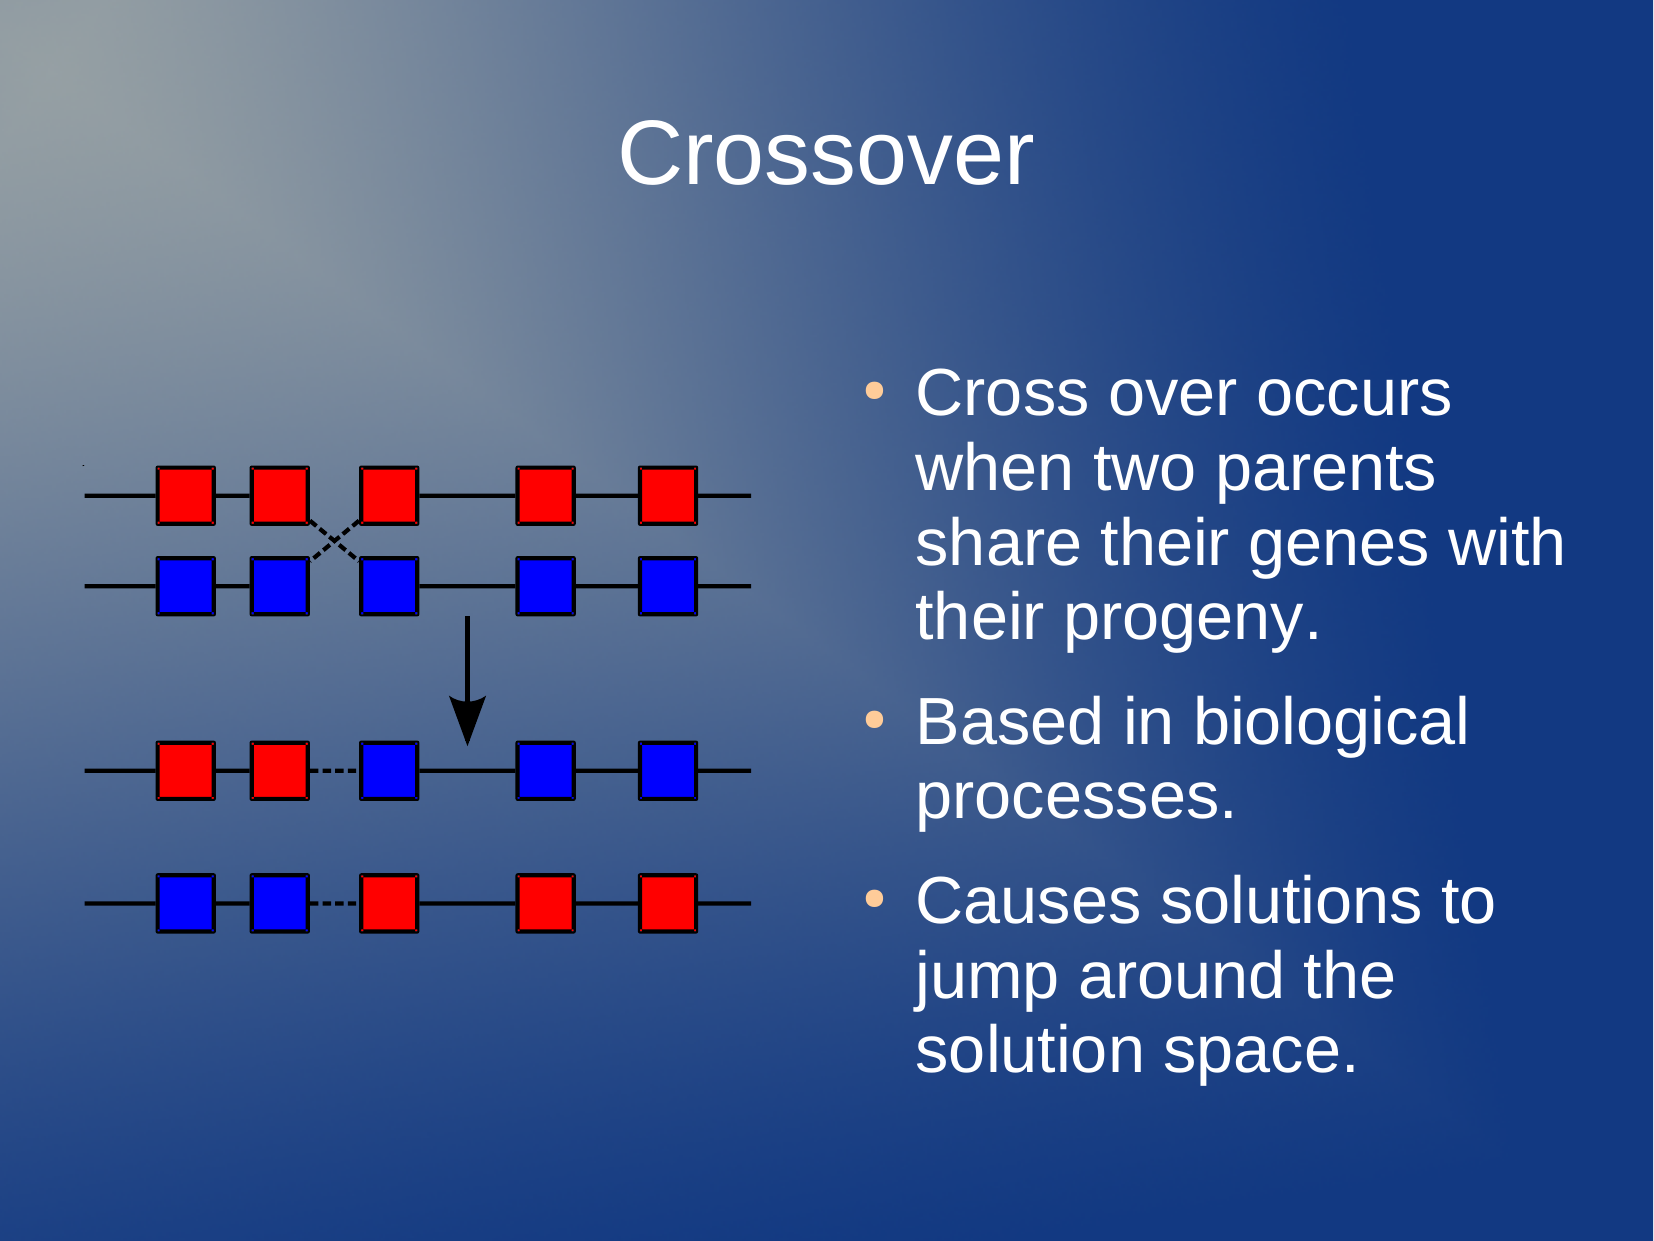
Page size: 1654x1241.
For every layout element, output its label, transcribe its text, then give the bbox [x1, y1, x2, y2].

list Cross over occurs when two parents share their genes with their progeny. Based in biological processes. Causes solutions to jump around the solution space. [844, 355, 1571, 1088]
title Crossover [82, 49, 1571, 257]
picture [0, 0, 1654, 1241]
